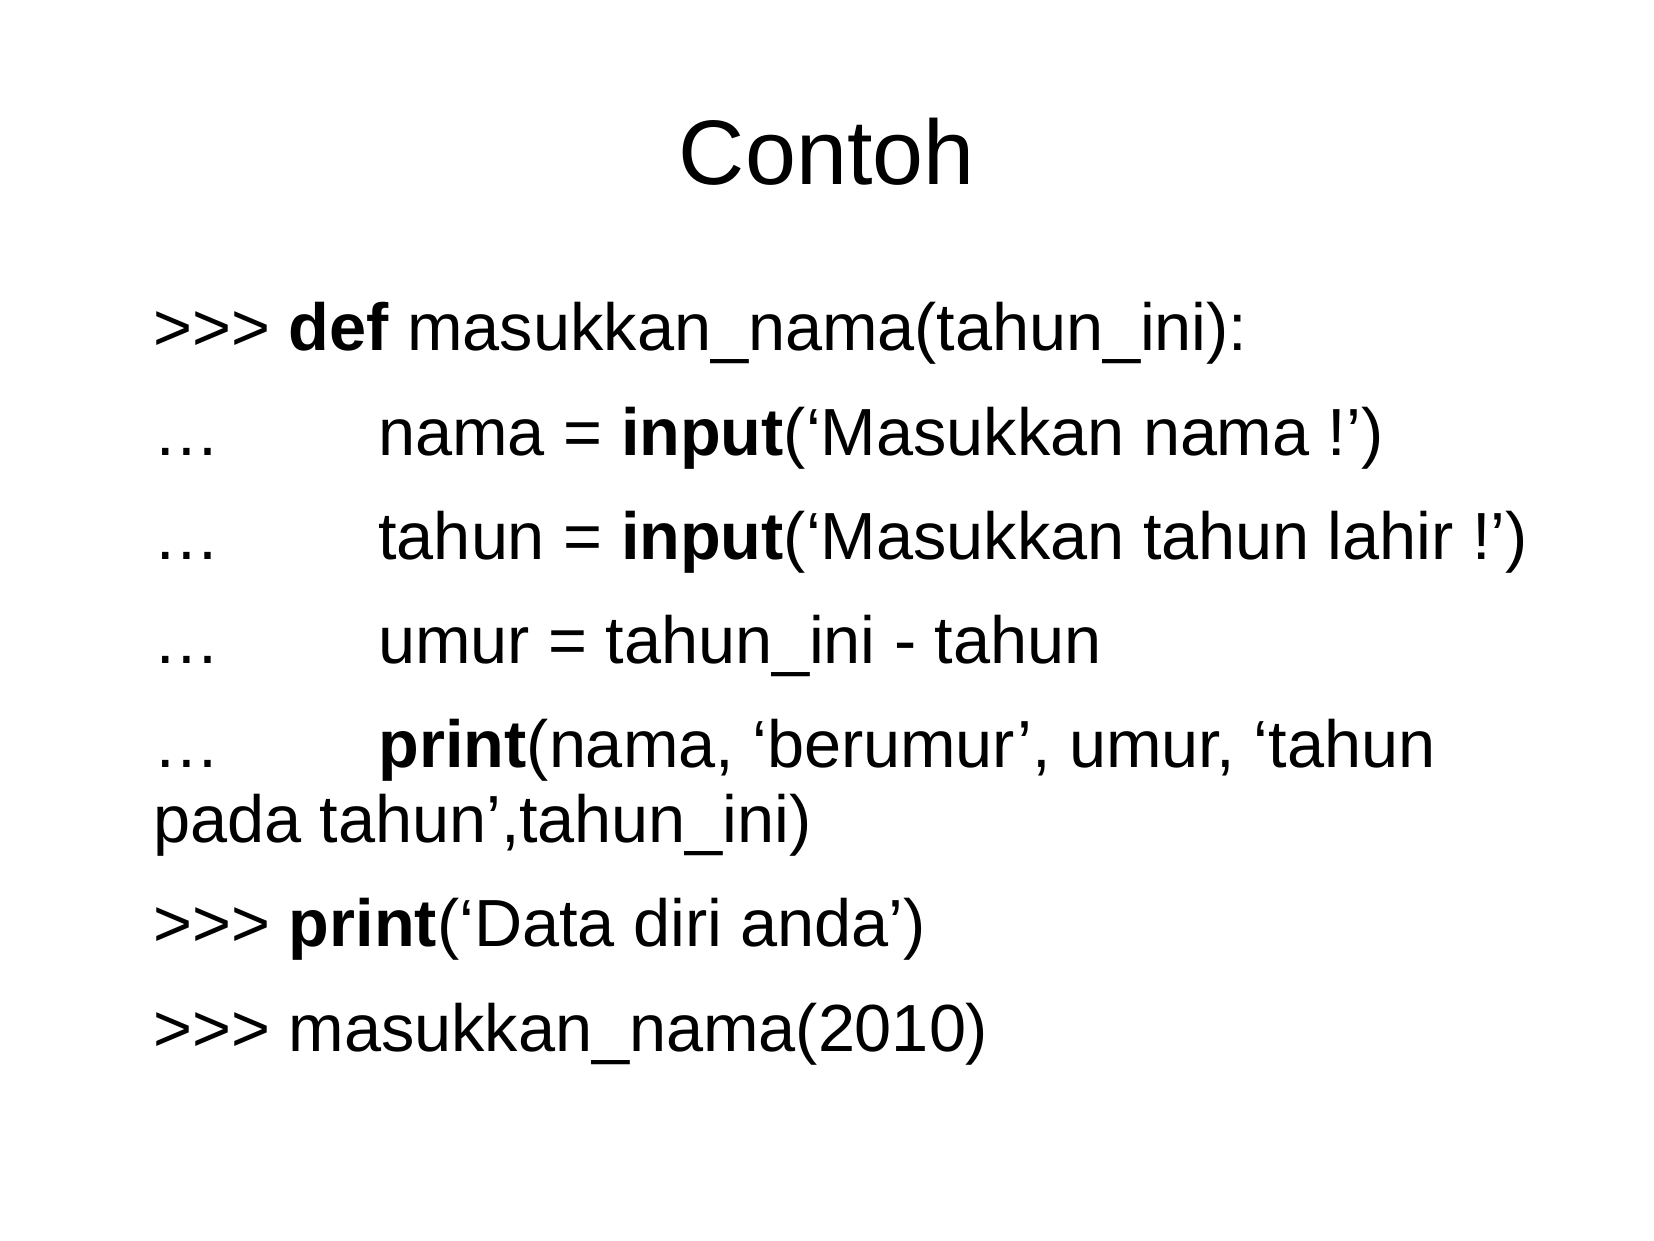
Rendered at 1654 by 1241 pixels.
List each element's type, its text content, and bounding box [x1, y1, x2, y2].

title Contoh [82, 49, 1571, 257]
list >>> def masukkan_nama(tahun_ini): … nama = input(‘Masukkan nama !’) … tahun = input(‘Masukkan tahun lahir !’) … umur = tahun_ini - tahun … print(nama, ‘berumur’, umur, ‘tahun pada tahun’,tahun_ini) >>> print(‘Data diri anda’) >>> masukkan_nama(2010) [82, 290, 1571, 1126]
